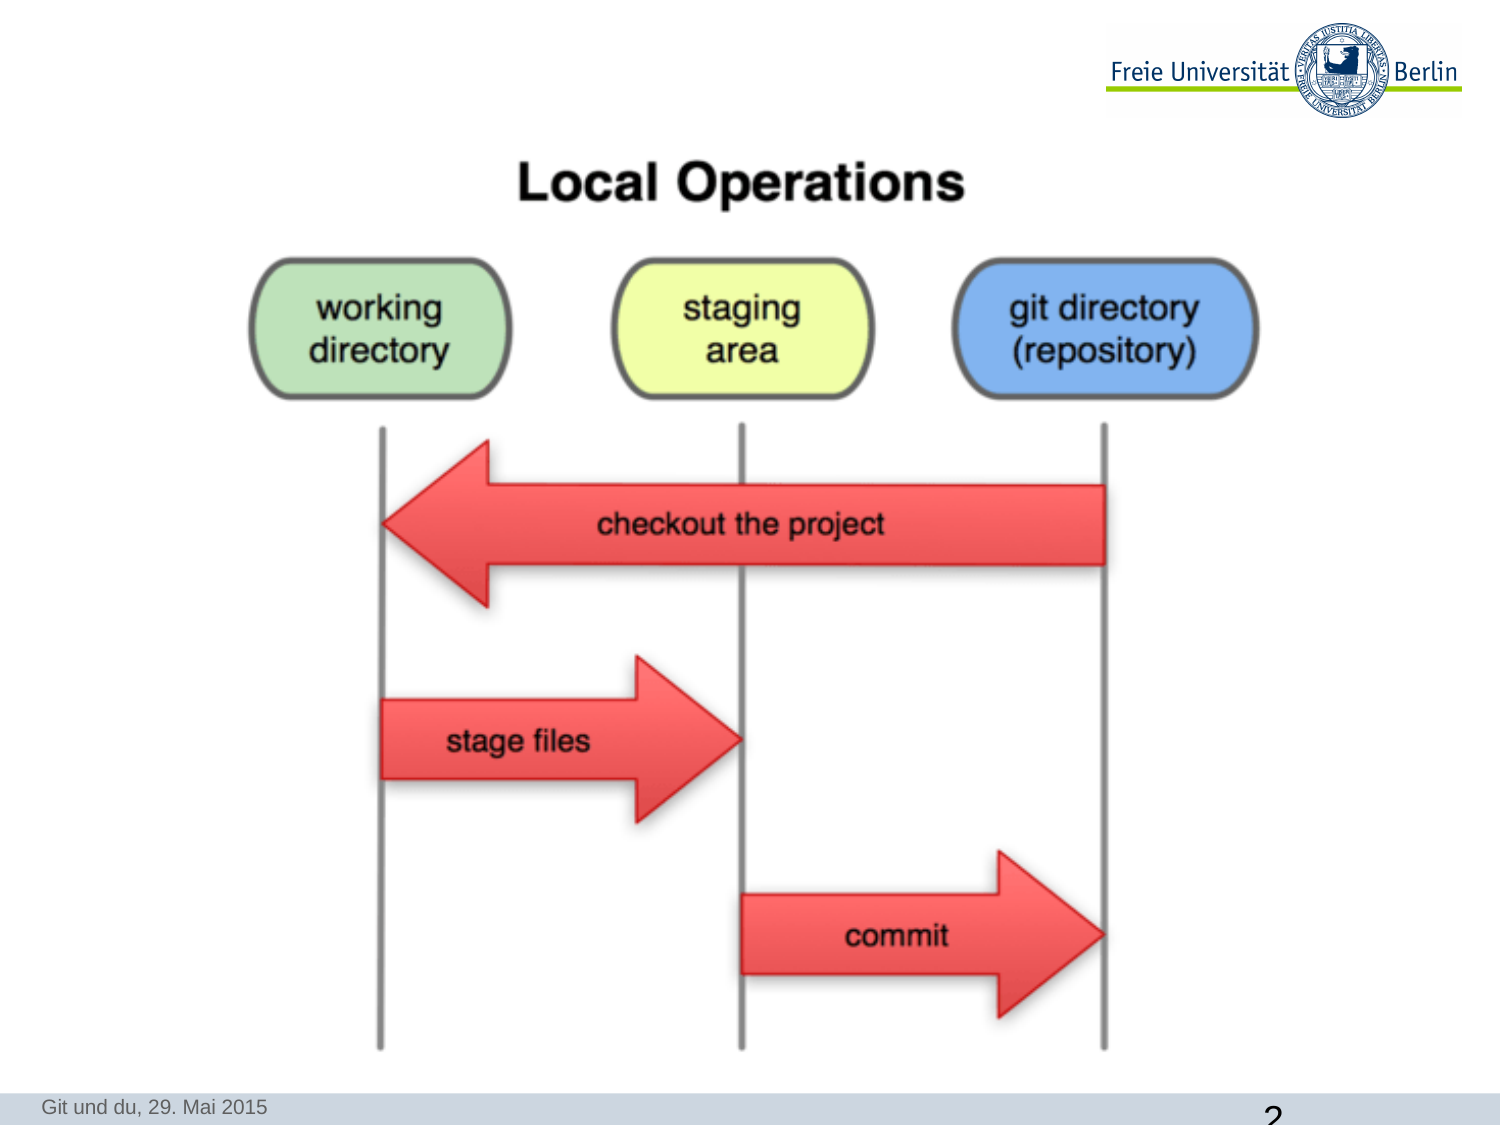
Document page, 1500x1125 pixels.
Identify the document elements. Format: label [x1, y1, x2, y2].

picture [243, 150, 1264, 1056]
picture [1106, 23, 1462, 118]
